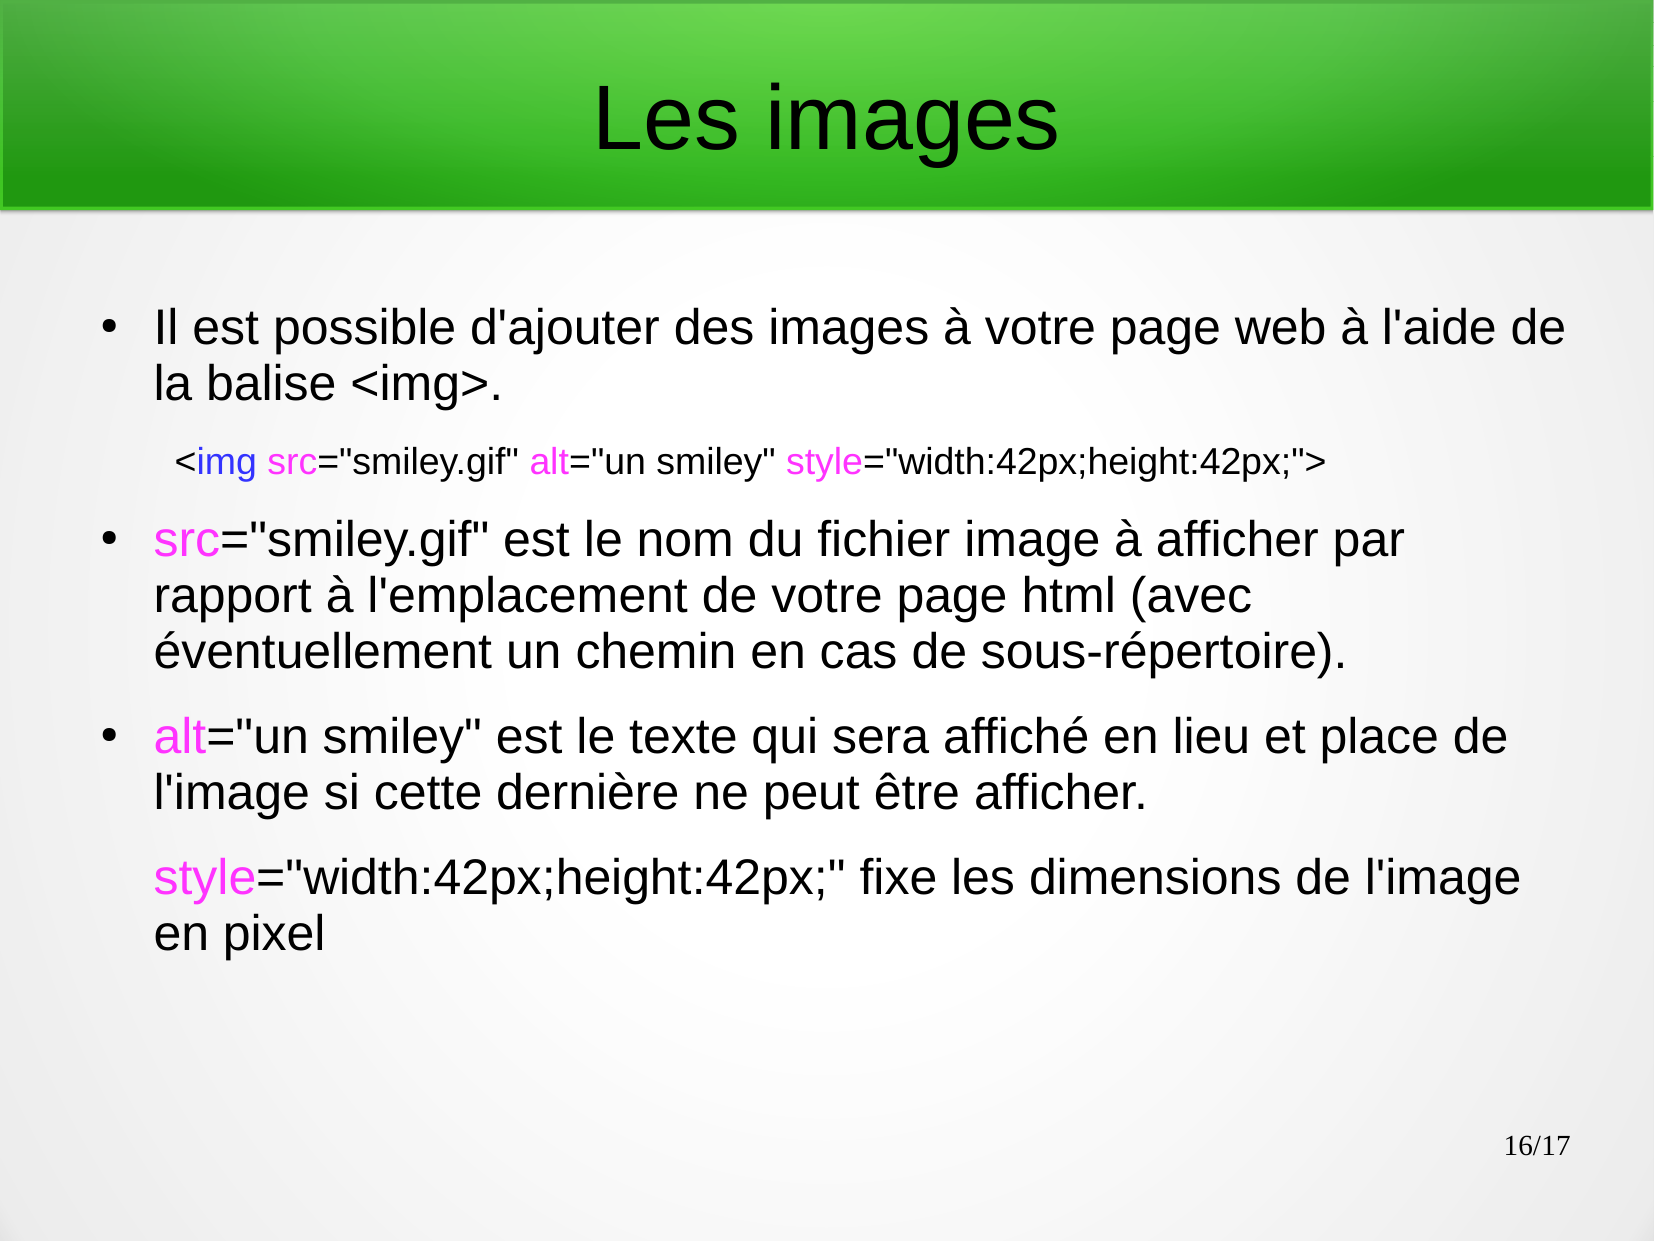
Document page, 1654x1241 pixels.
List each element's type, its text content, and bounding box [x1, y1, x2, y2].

title Les images [82, 47, 1571, 189]
list Il est possible d'ajouter des images à votre page web à l'aide de la balise <img>. <img src="smiley.gif" alt="un smiley" style="width:42px;height:42px;"> src="smiley.gif" est le nom du fichier image à afficher par rapport à l'emplacement de votre page html (avec éventuellement un chemin en cas de sous-répertoire). alt="un smiley" est le texte qui sera affiché en lieu et place de l'image si cette dernière ne peut être afficher. style="width:42px;height:42px;" fixe les dimensions de l'image en pixel [82, 299, 1571, 1019]
